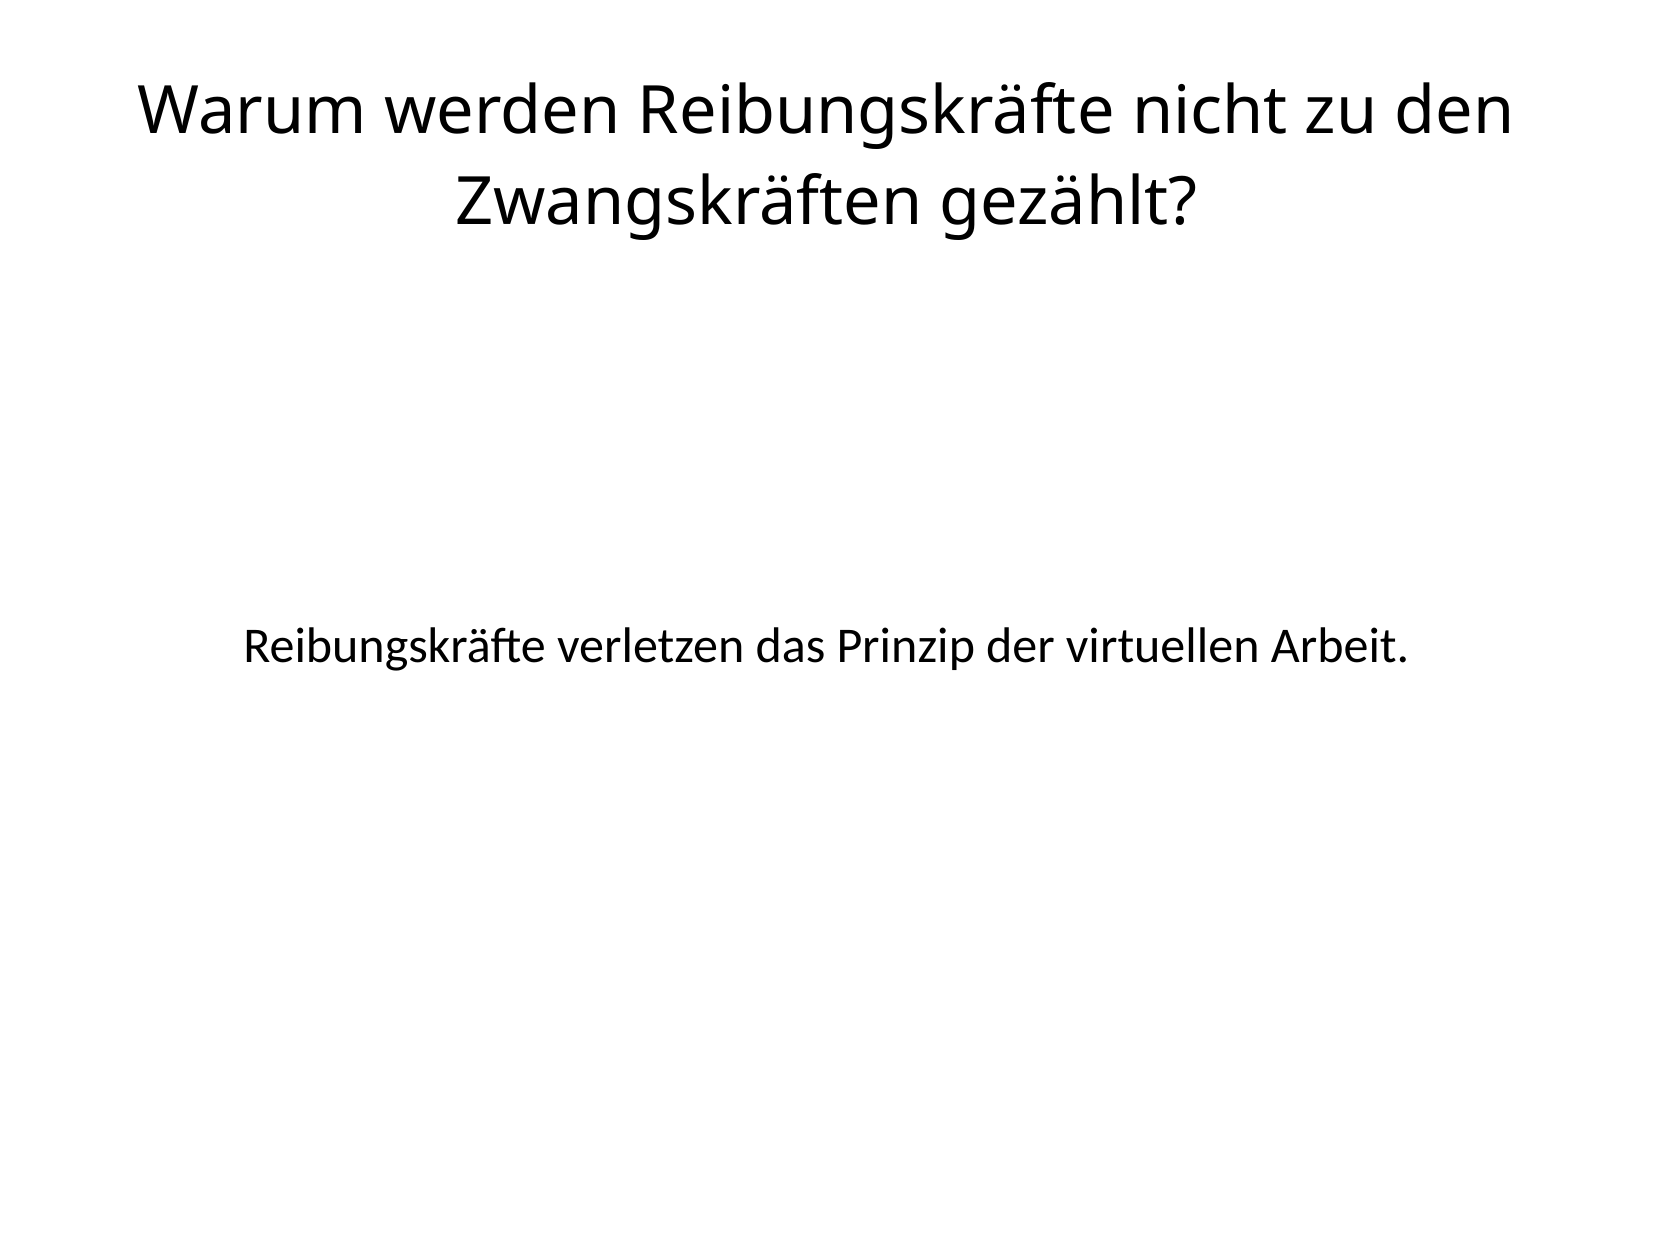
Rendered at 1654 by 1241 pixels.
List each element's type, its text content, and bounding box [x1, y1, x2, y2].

subtitle Reibungskräfte verletzen das Prinzip der virtuellen Arbeit. [82, 290, 1571, 1010]
title Warum werden Reibungskräfte nicht zu den Zwangskräften gezählt? [82, 49, 1571, 257]
